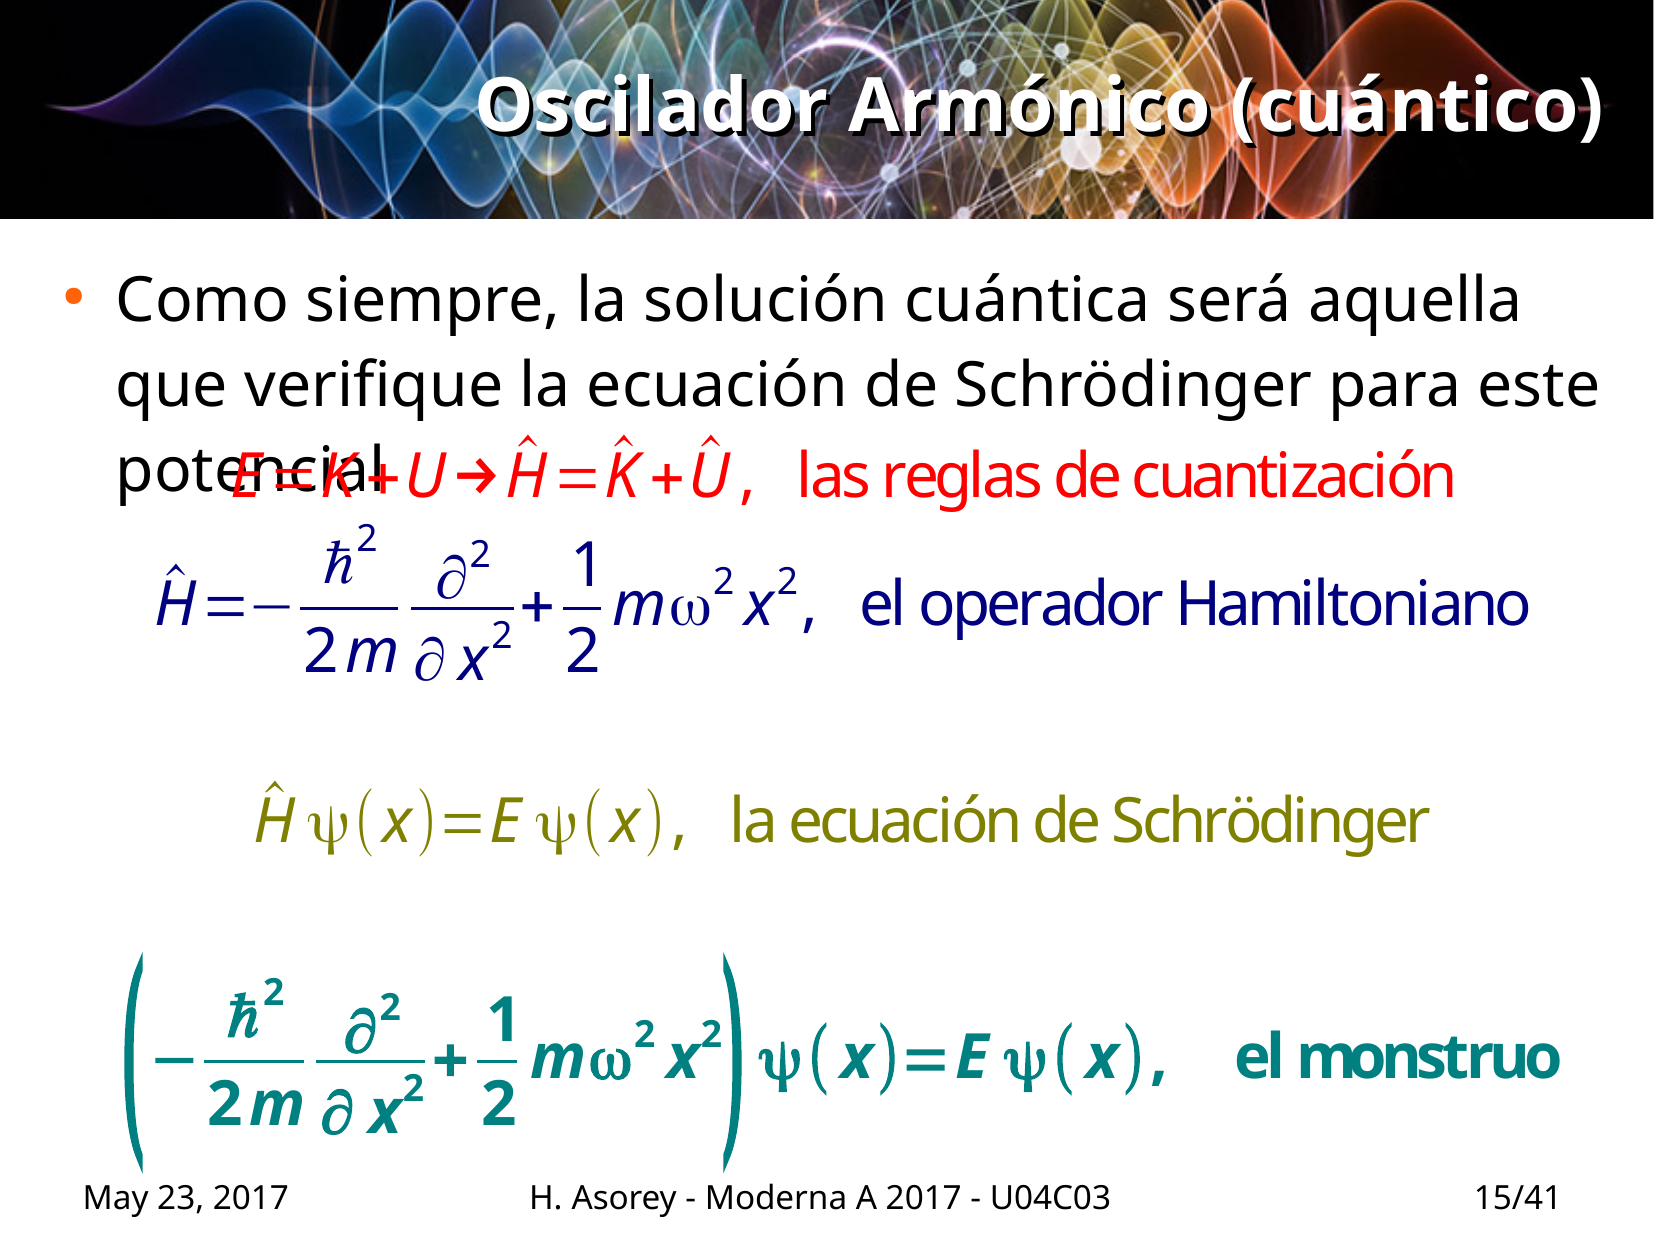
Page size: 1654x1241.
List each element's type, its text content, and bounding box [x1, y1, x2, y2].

chart [115, 431, 1565, 1175]
title Oscilador Armónico (cuántico) [45, 15, 1606, 191]
list Como siempre, la solución cuántica será aquella que verifique la ecuación de Schrödinger para este potencial [45, 255, 1606, 1156]
picture [0, 0, 1654, 219]
